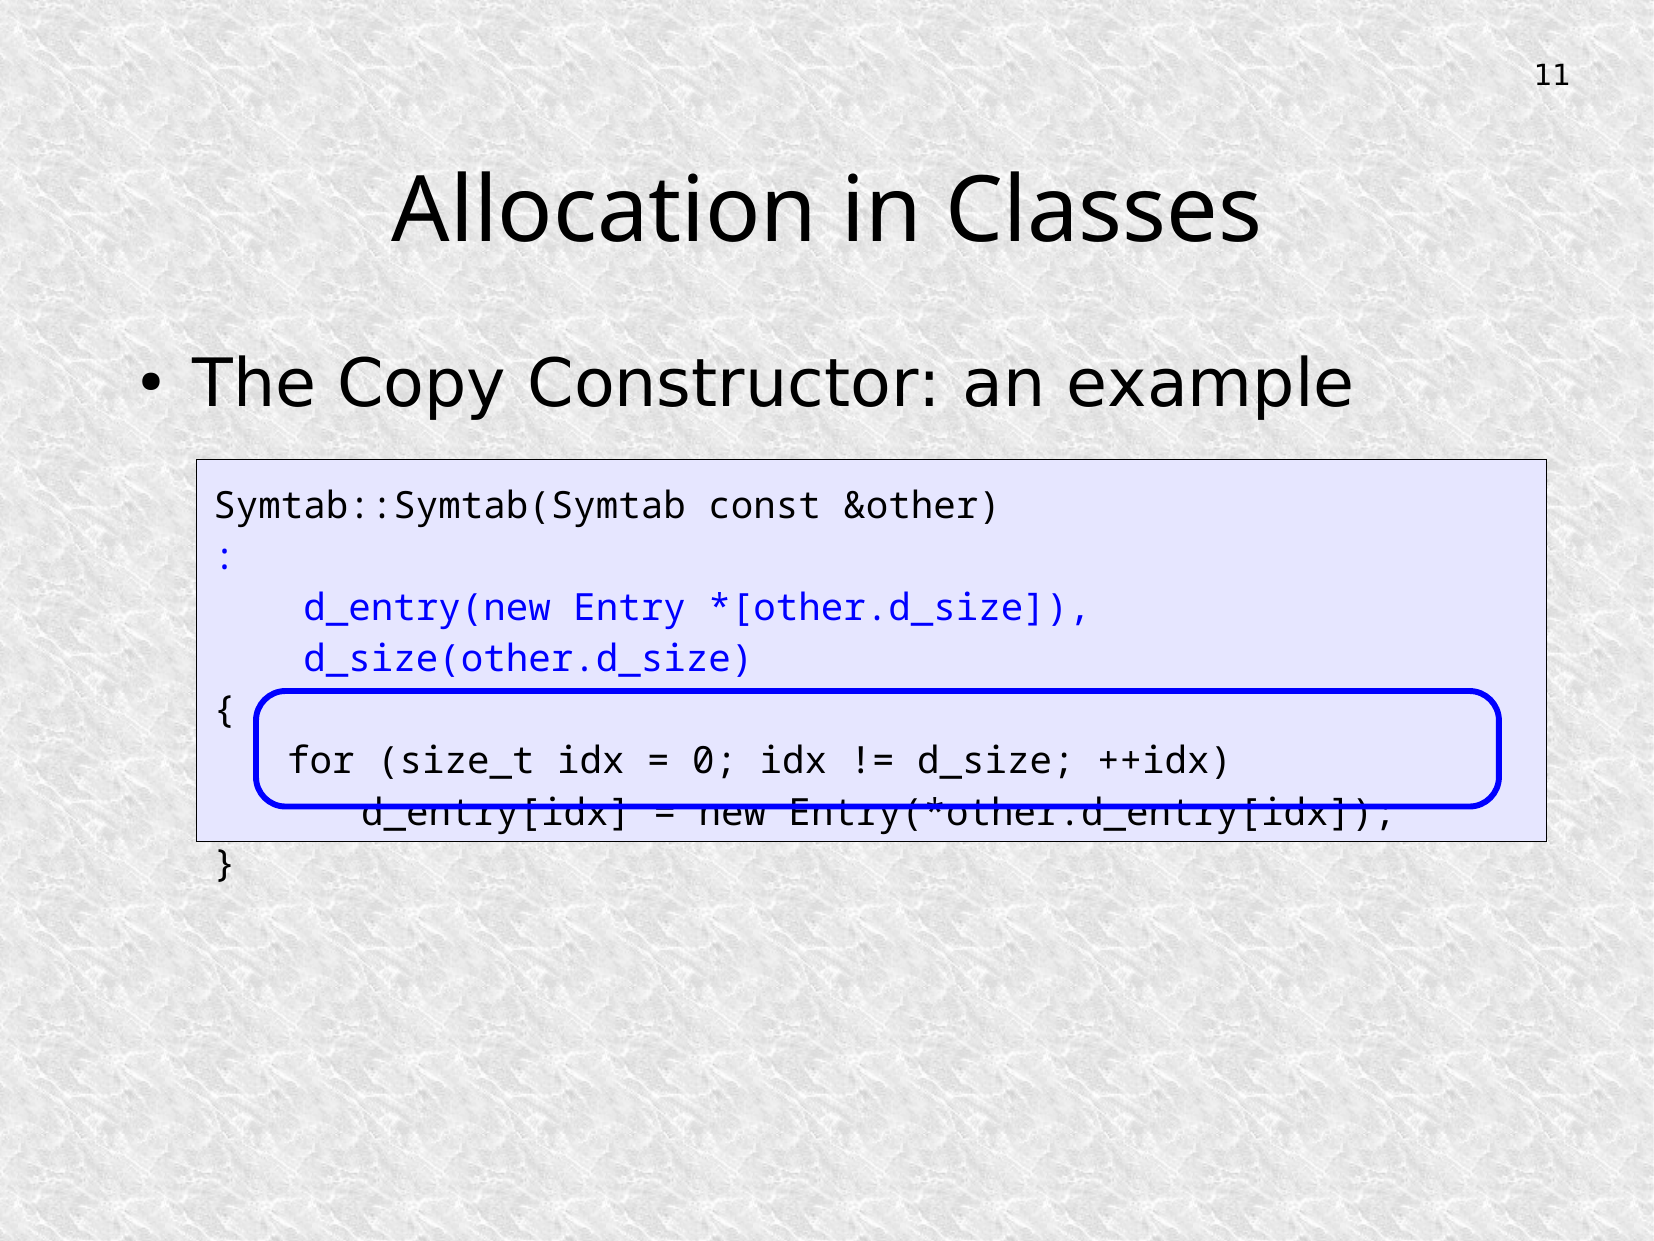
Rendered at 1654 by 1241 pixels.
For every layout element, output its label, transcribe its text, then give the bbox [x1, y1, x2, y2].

title Allocation in Classes [121, 102, 1534, 311]
list The Copy Constructor: an example [121, 344, 1534, 1127]
picture [0, 0, 1654, 1241]
text_box Symtab::Symtab(Symtab const &other) : d_entry(new Entry *[other.d_size]), d_size(other.d_size) { for (size_t idx = 0; idx != d_size; ++idx) d_entry[idx] = new Entry(*other.d_entry[idx]); } [213, 478, 1532, 839]
text_box [1534, 459, 1547, 842]
